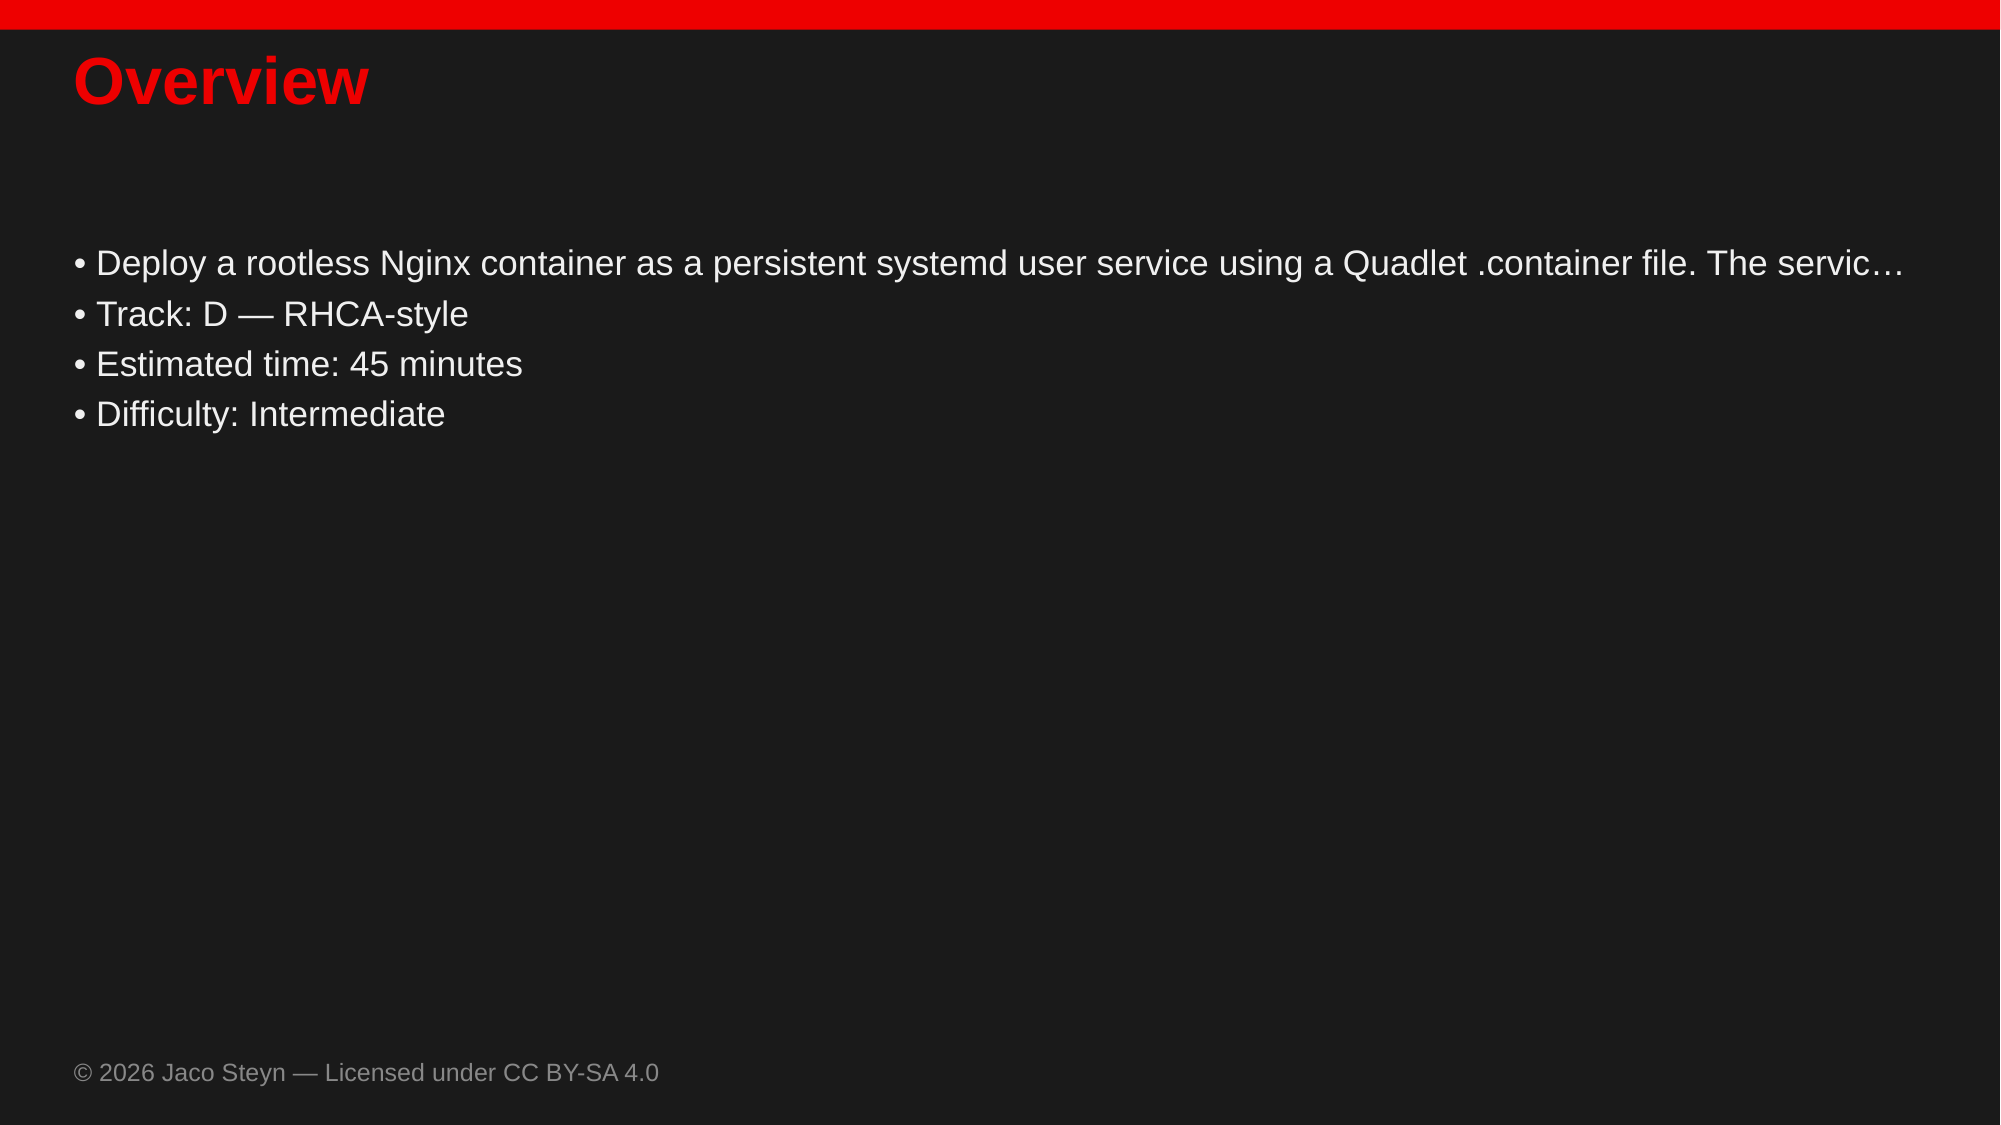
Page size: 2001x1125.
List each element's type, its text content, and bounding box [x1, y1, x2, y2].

text_box • Deploy a rootless Nginx container as a persistent systemd user service using a Quadlet .container file. The servic… • Track: D — RHCA-style • Estimated time: 45 minutes • Difficulty: Intermediate [59, 236, 1942, 1037]
text_box Overview [59, 36, 1942, 208]
text_box © 2026 Jaco Steyn — Licensed under CC BY-SA 4.0 [59, 1051, 1942, 1093]
text_box [0, 0, 2001, 30]
